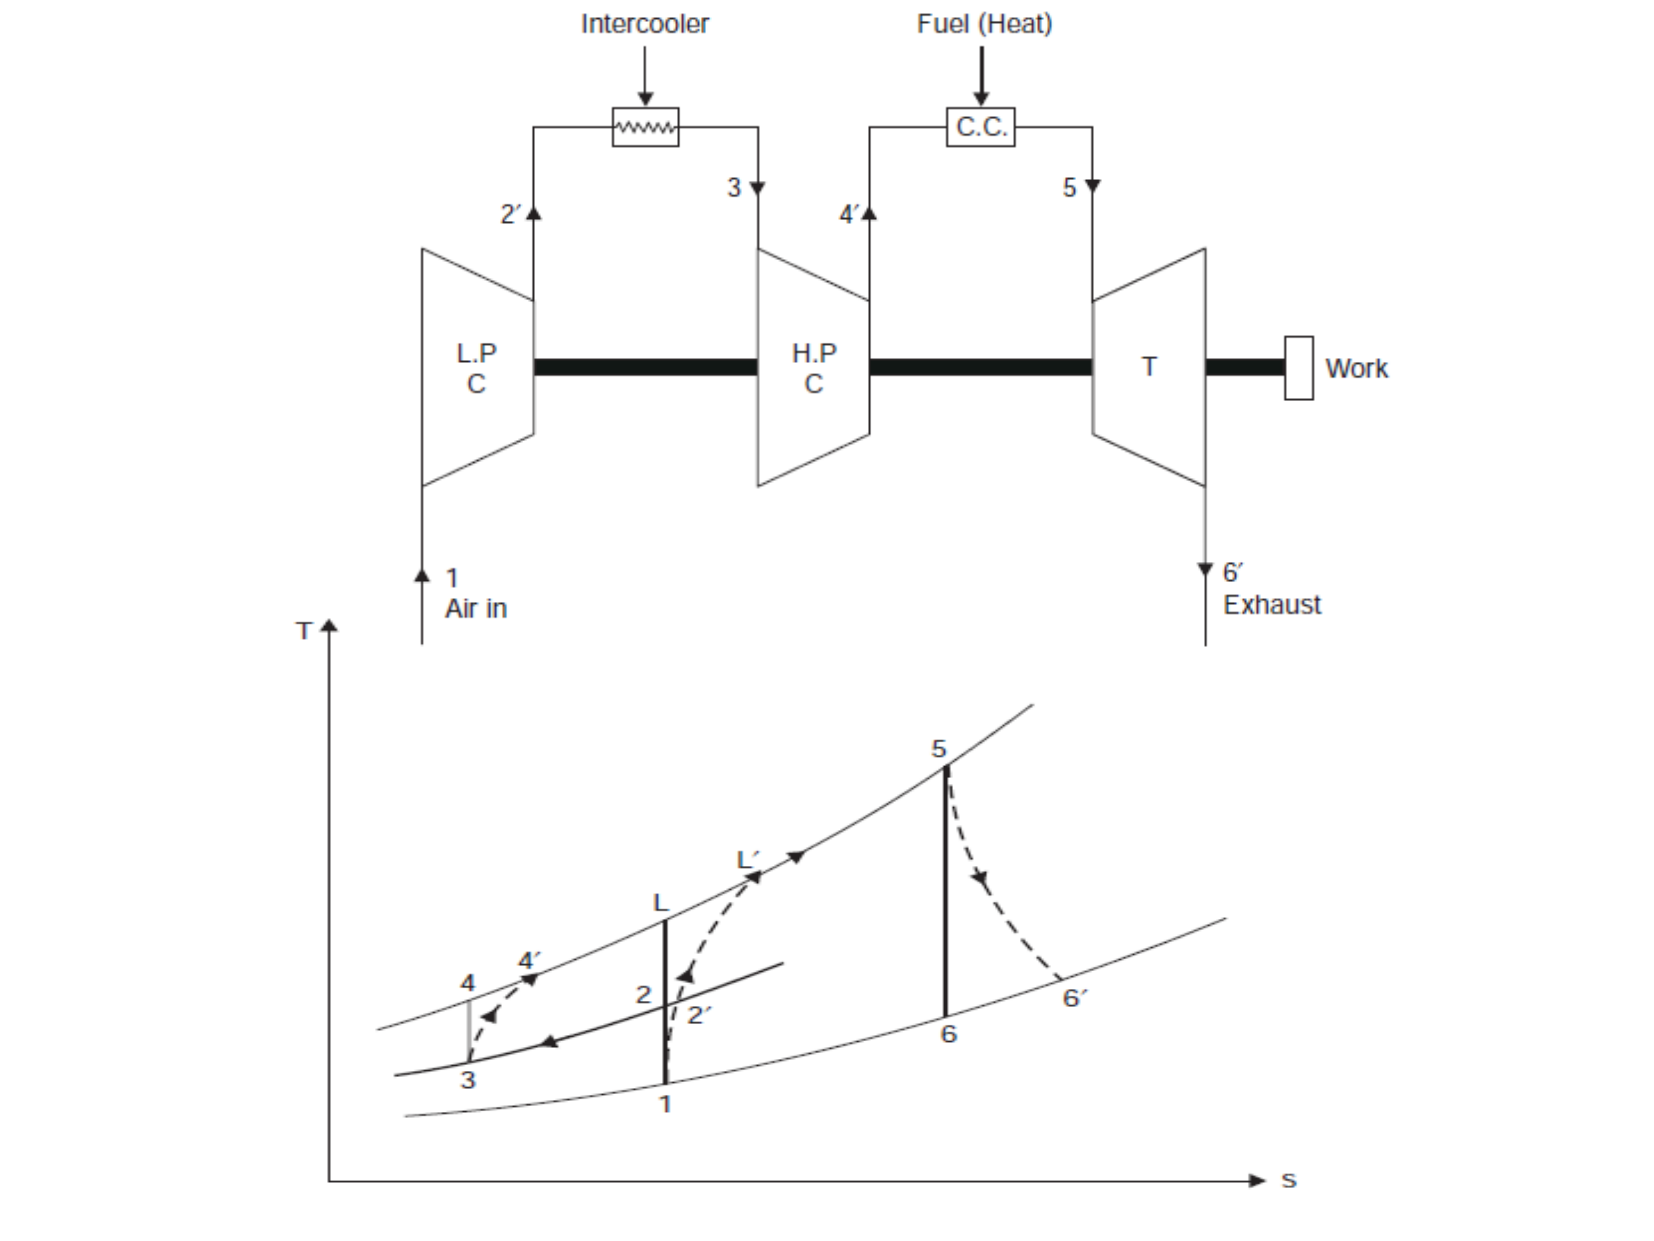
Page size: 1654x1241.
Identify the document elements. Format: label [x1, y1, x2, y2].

picture [242, 0, 1418, 1205]
